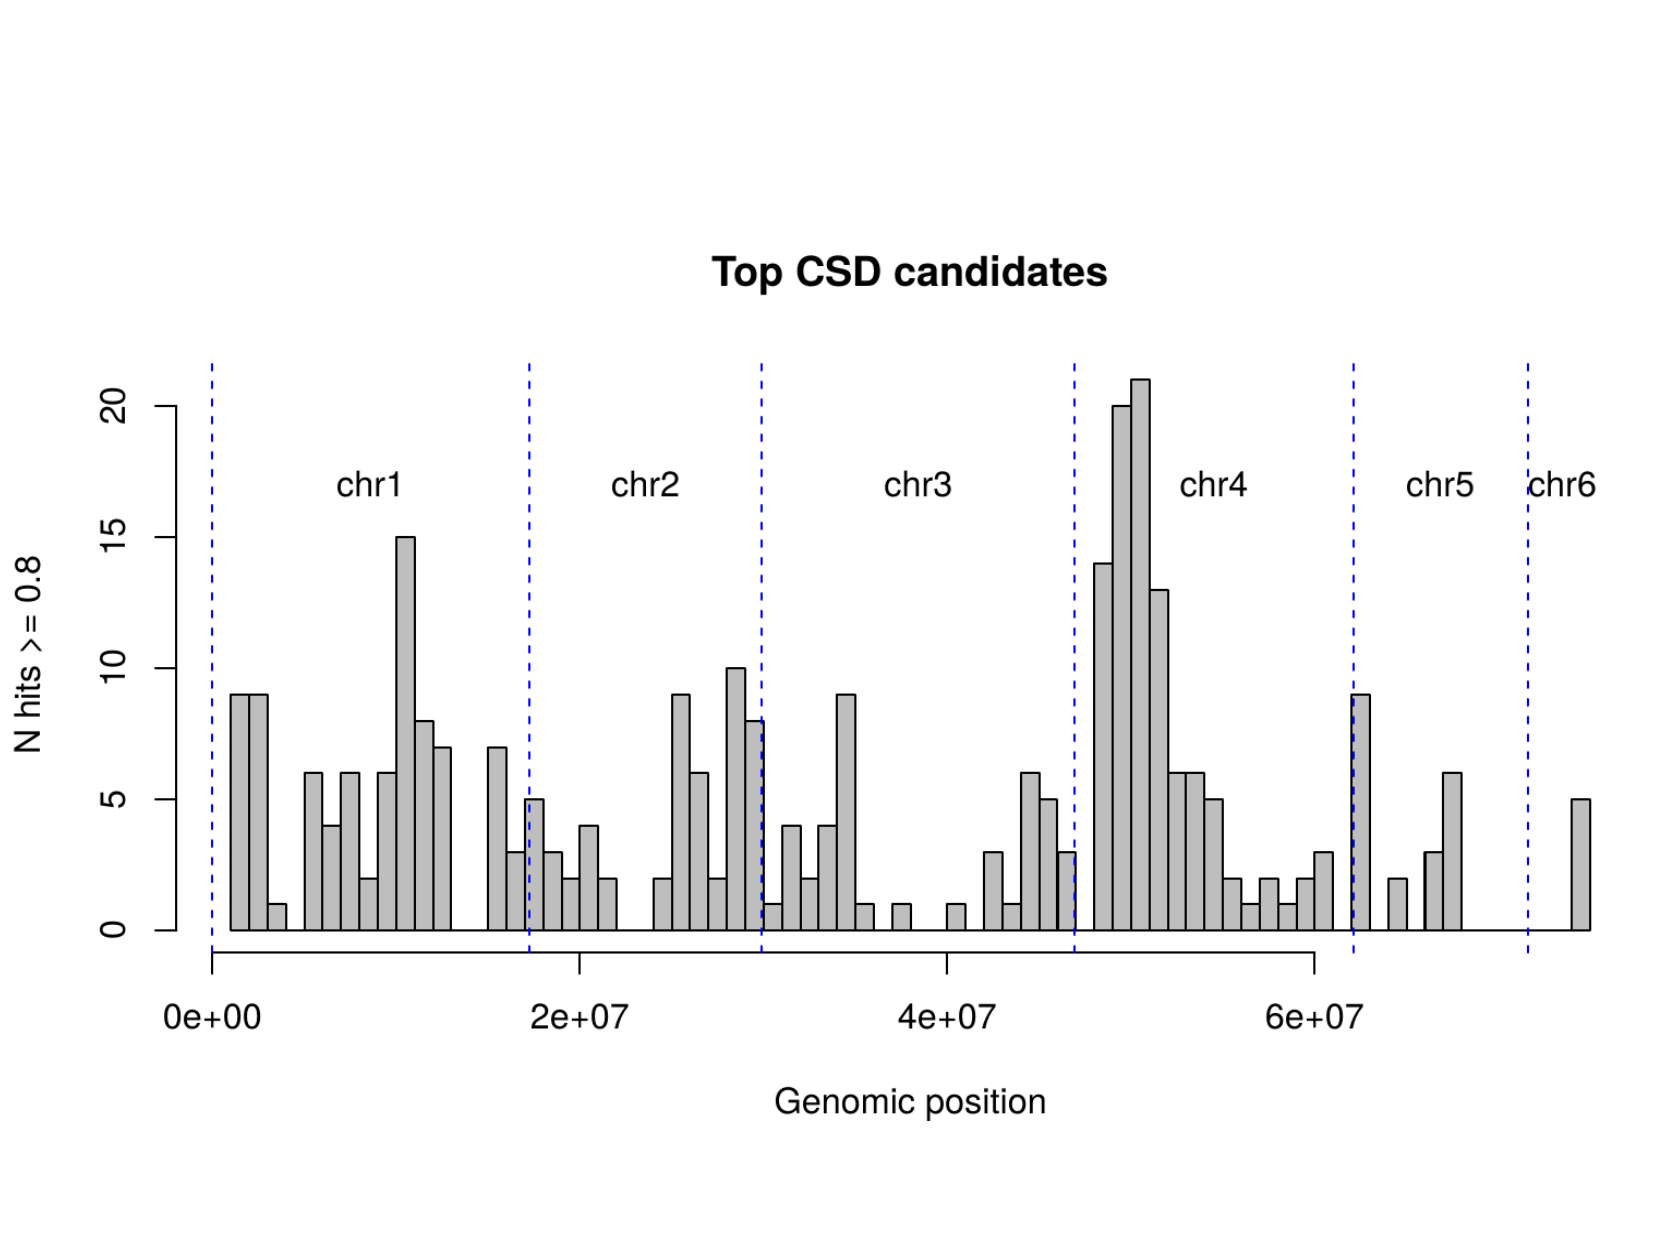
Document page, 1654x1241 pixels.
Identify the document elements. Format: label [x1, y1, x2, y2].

picture [5, 200, 1648, 1131]
